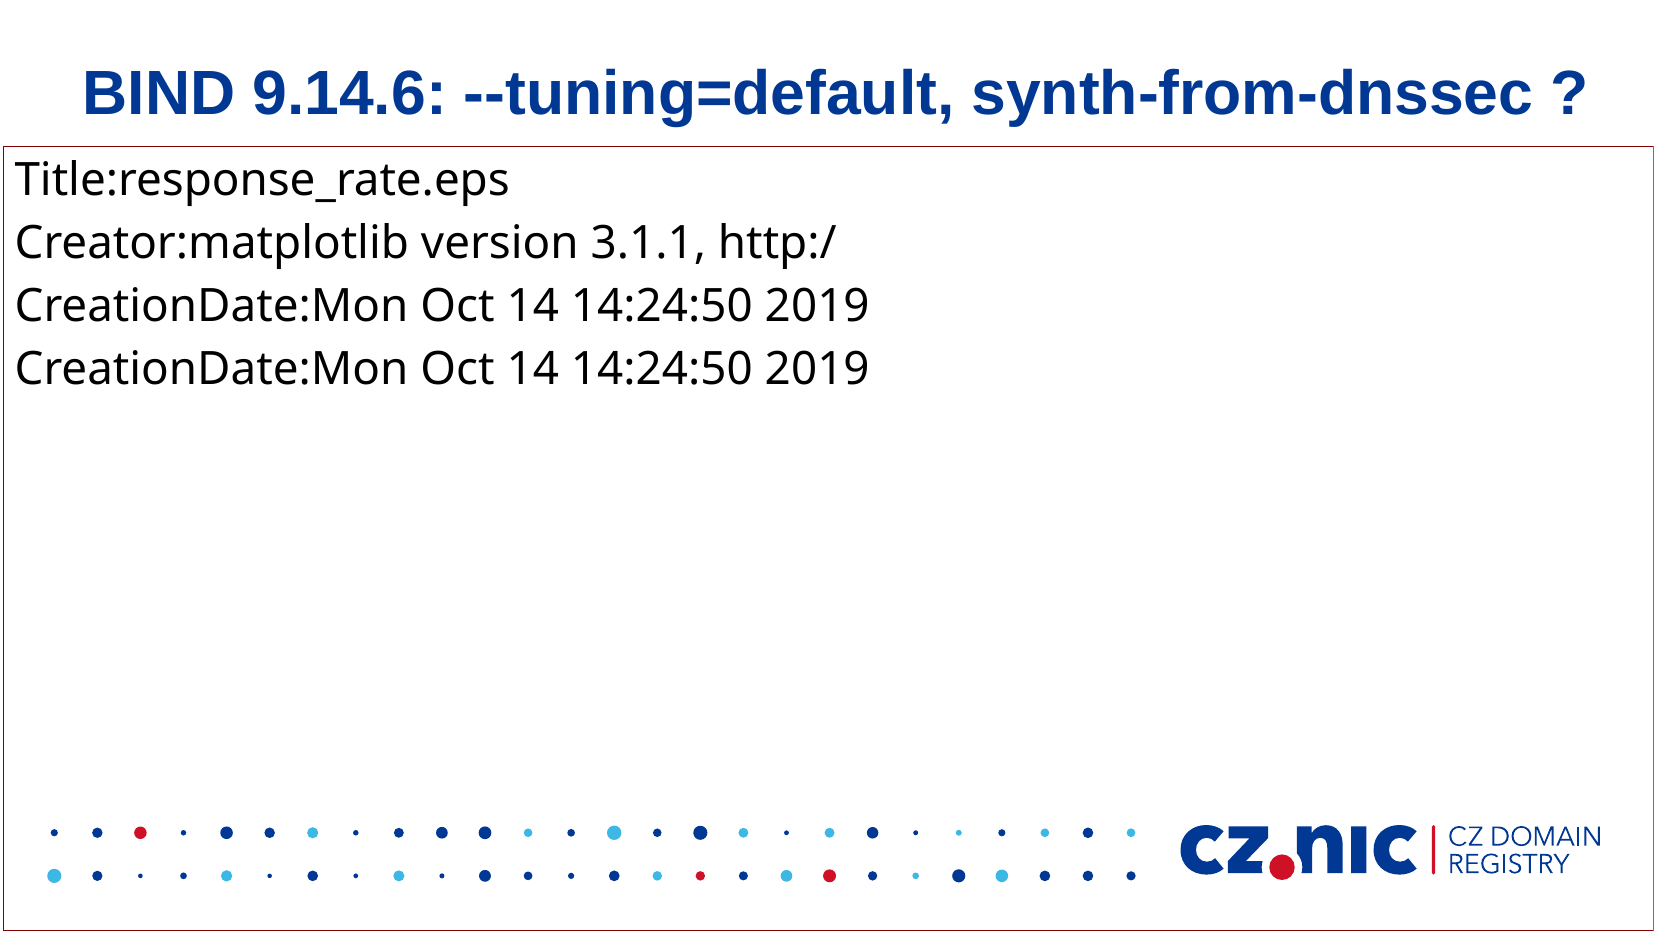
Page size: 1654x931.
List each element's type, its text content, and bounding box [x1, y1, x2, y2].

title BIND 9.14.6: --tuning=default, synth-from-dnssec ? [82, 23, 1642, 143]
picture [0, 143, 1654, 931]
